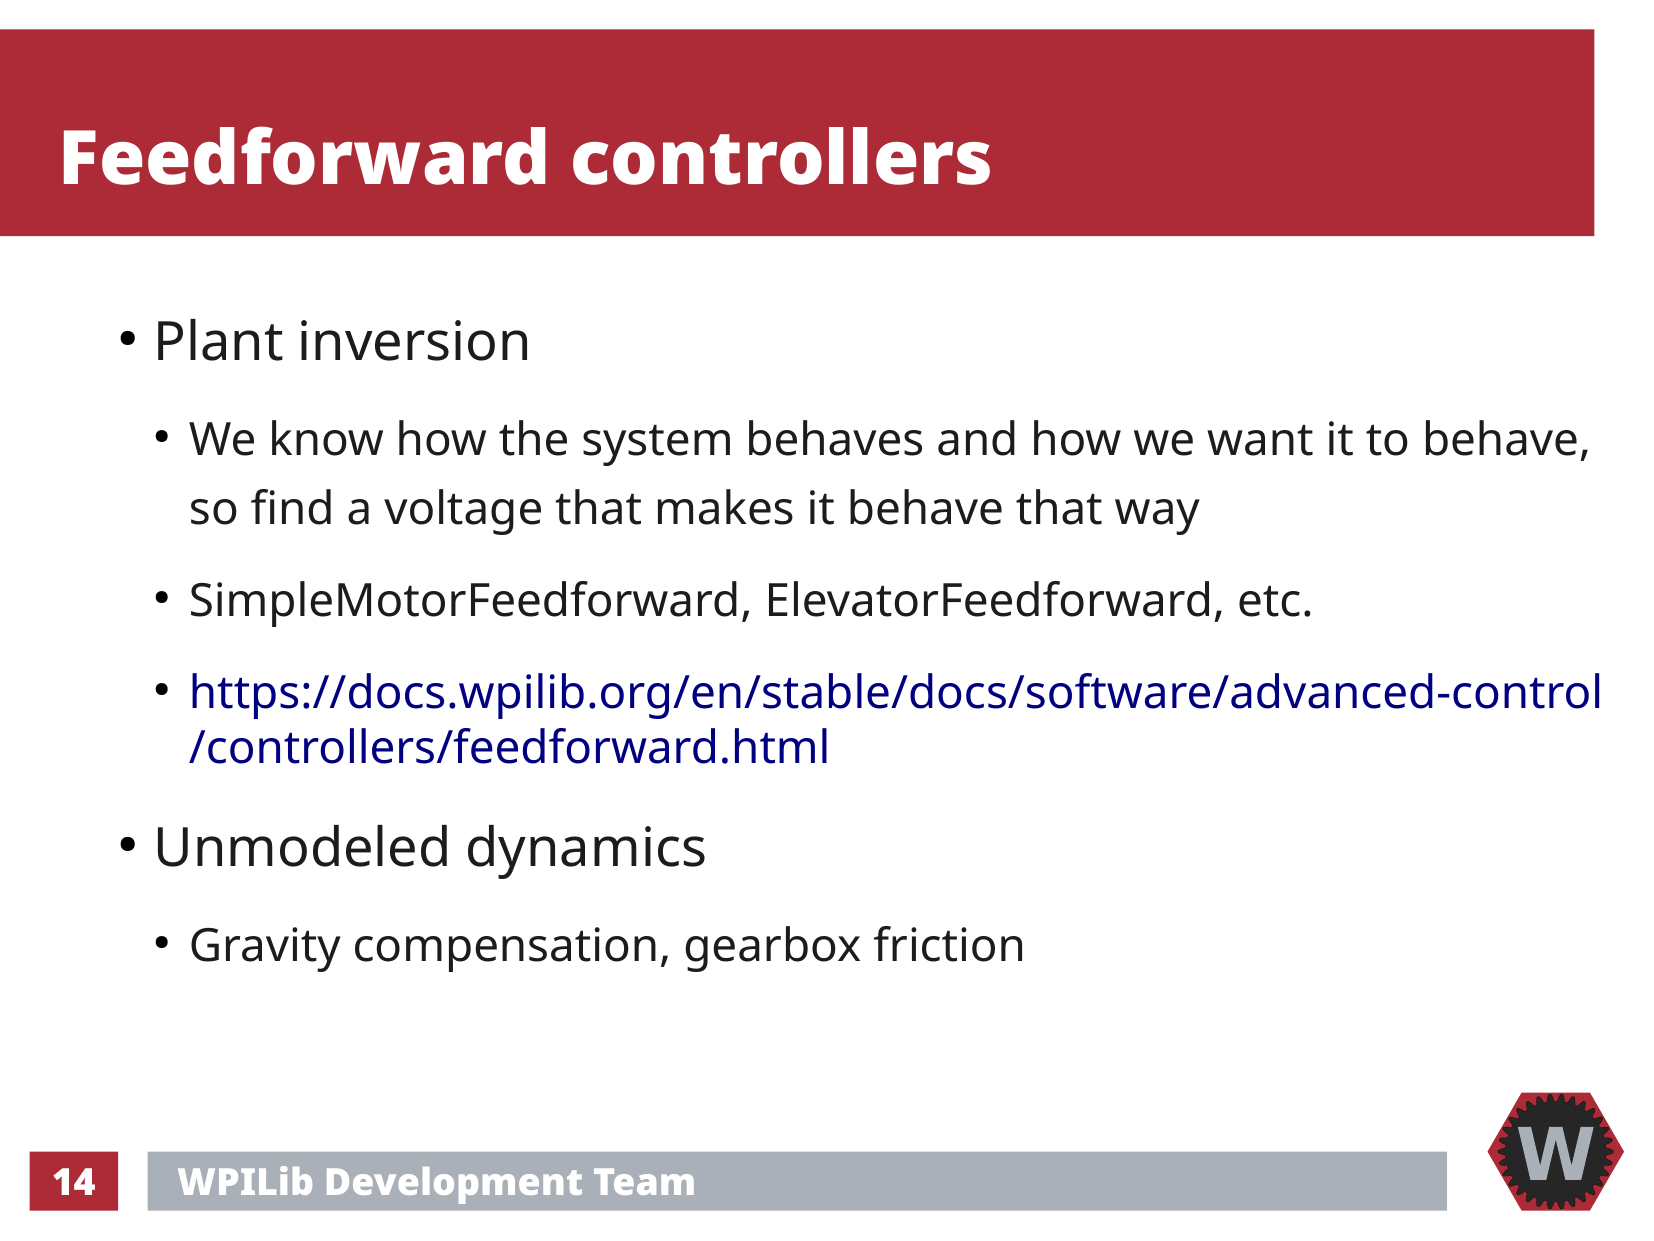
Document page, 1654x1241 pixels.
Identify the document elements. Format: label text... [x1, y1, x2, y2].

list Plant inversion We know how the system behaves and how we want it to behave, so find a voltage that makes it behave that way SimpleMotorFeedforward, ElevatorFeedforward, etc. https://docs.wpilib.org/en/stable/docs/software/advanced-control/controllers/feedforward.html Unmodeled dynamics Gravity compensation, gearbox friction [118, 295, 1613, 1123]
title Feedforward controllers [59, 59, 1595, 207]
